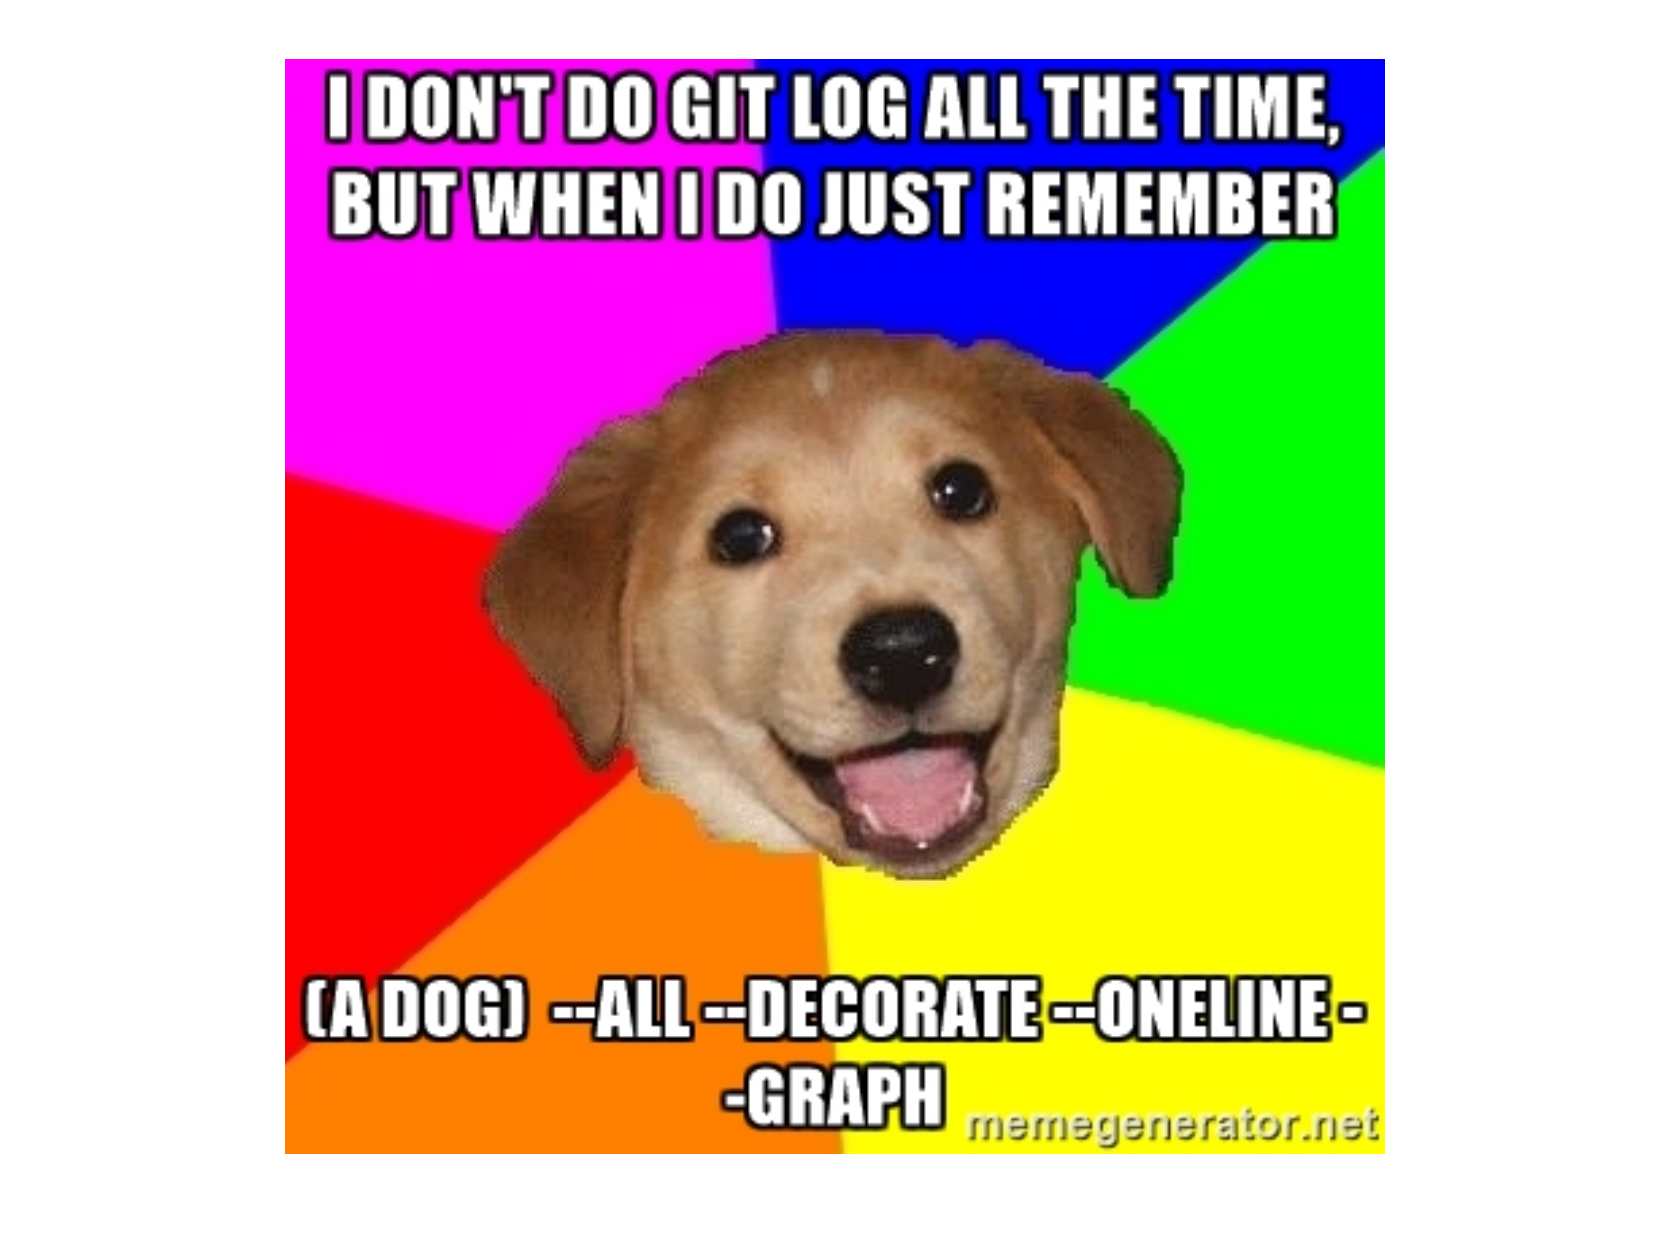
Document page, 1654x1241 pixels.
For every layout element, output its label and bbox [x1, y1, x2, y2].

picture [285, 59, 1385, 1154]
